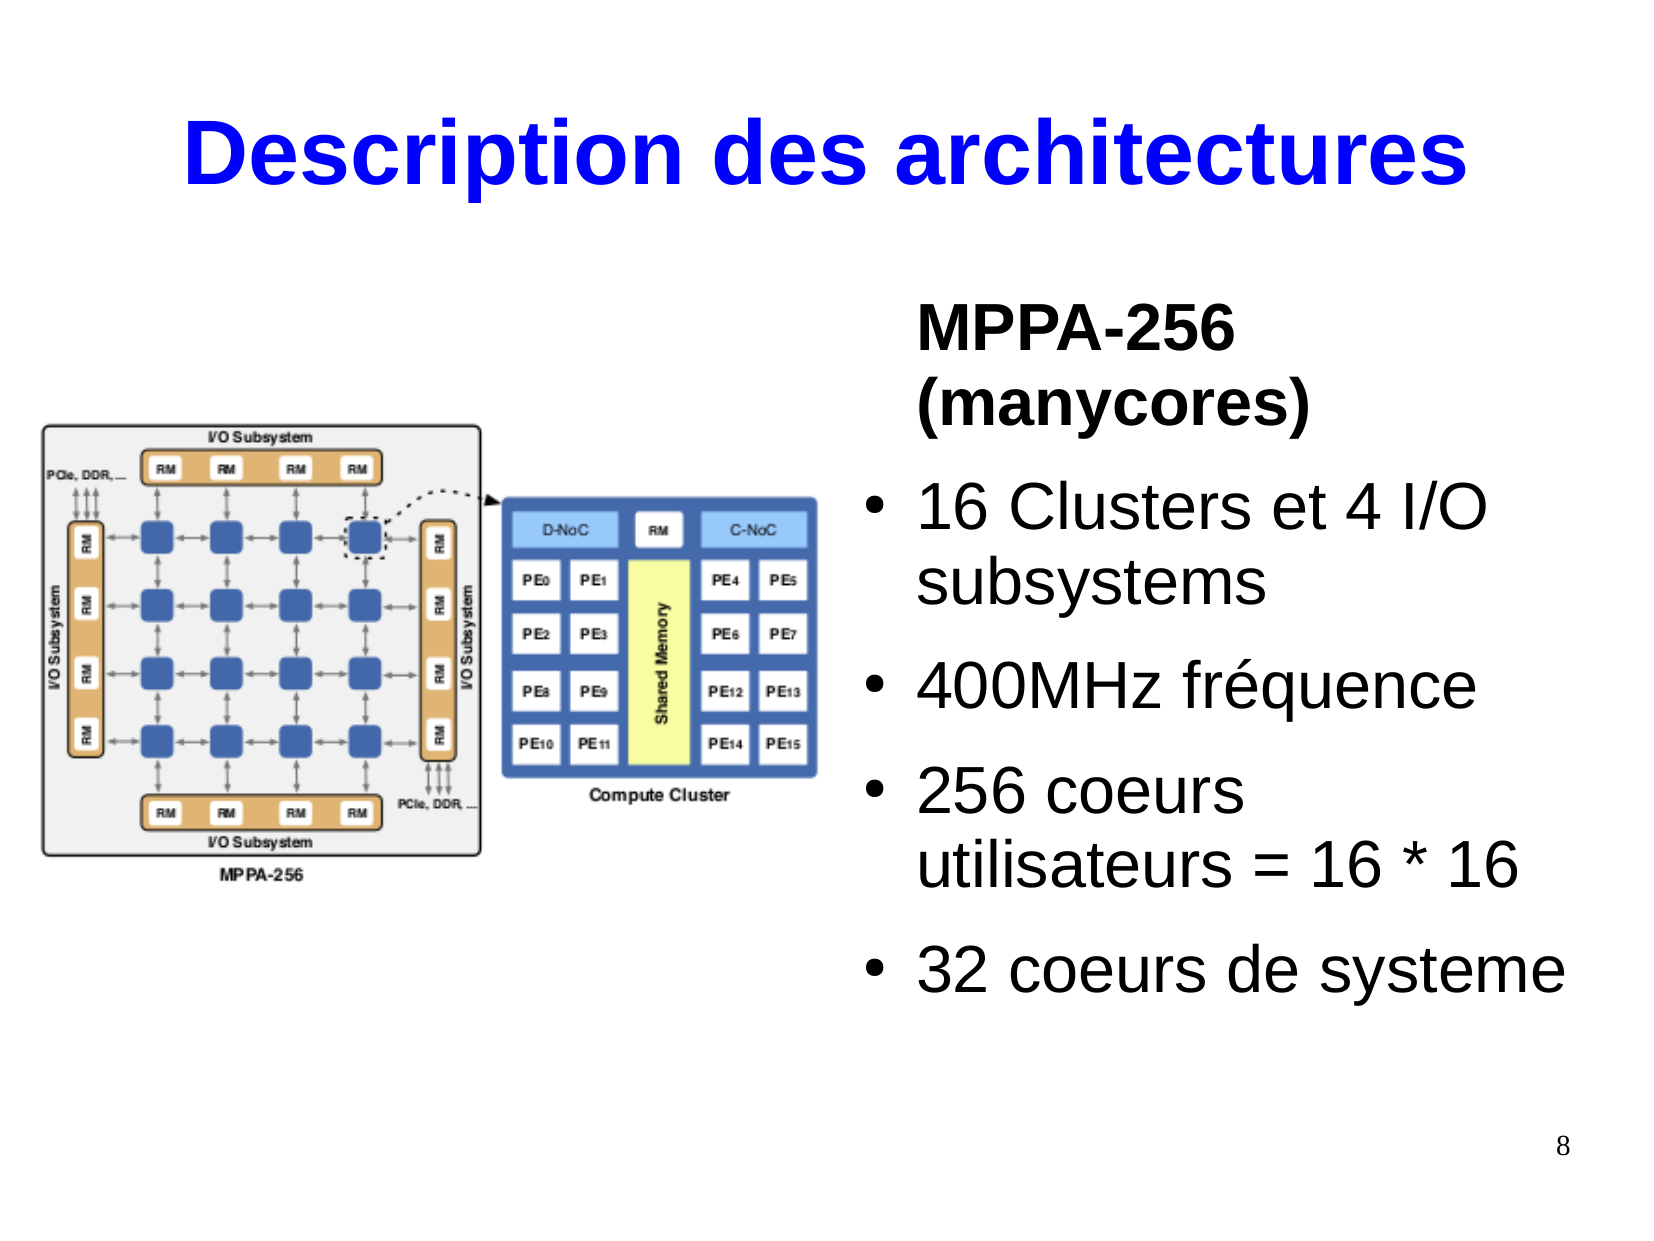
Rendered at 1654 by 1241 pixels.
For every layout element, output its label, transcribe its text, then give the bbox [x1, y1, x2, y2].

picture [21, 413, 845, 898]
title Description des architectures [82, 49, 1571, 257]
list MPPA-256 (manycores) 16 Clusters et 4 I/O subsystems 400MHz fréquence 256 coeurs utilisateurs = 16 * 16 32 coeurs de systeme [845, 290, 1572, 1010]
